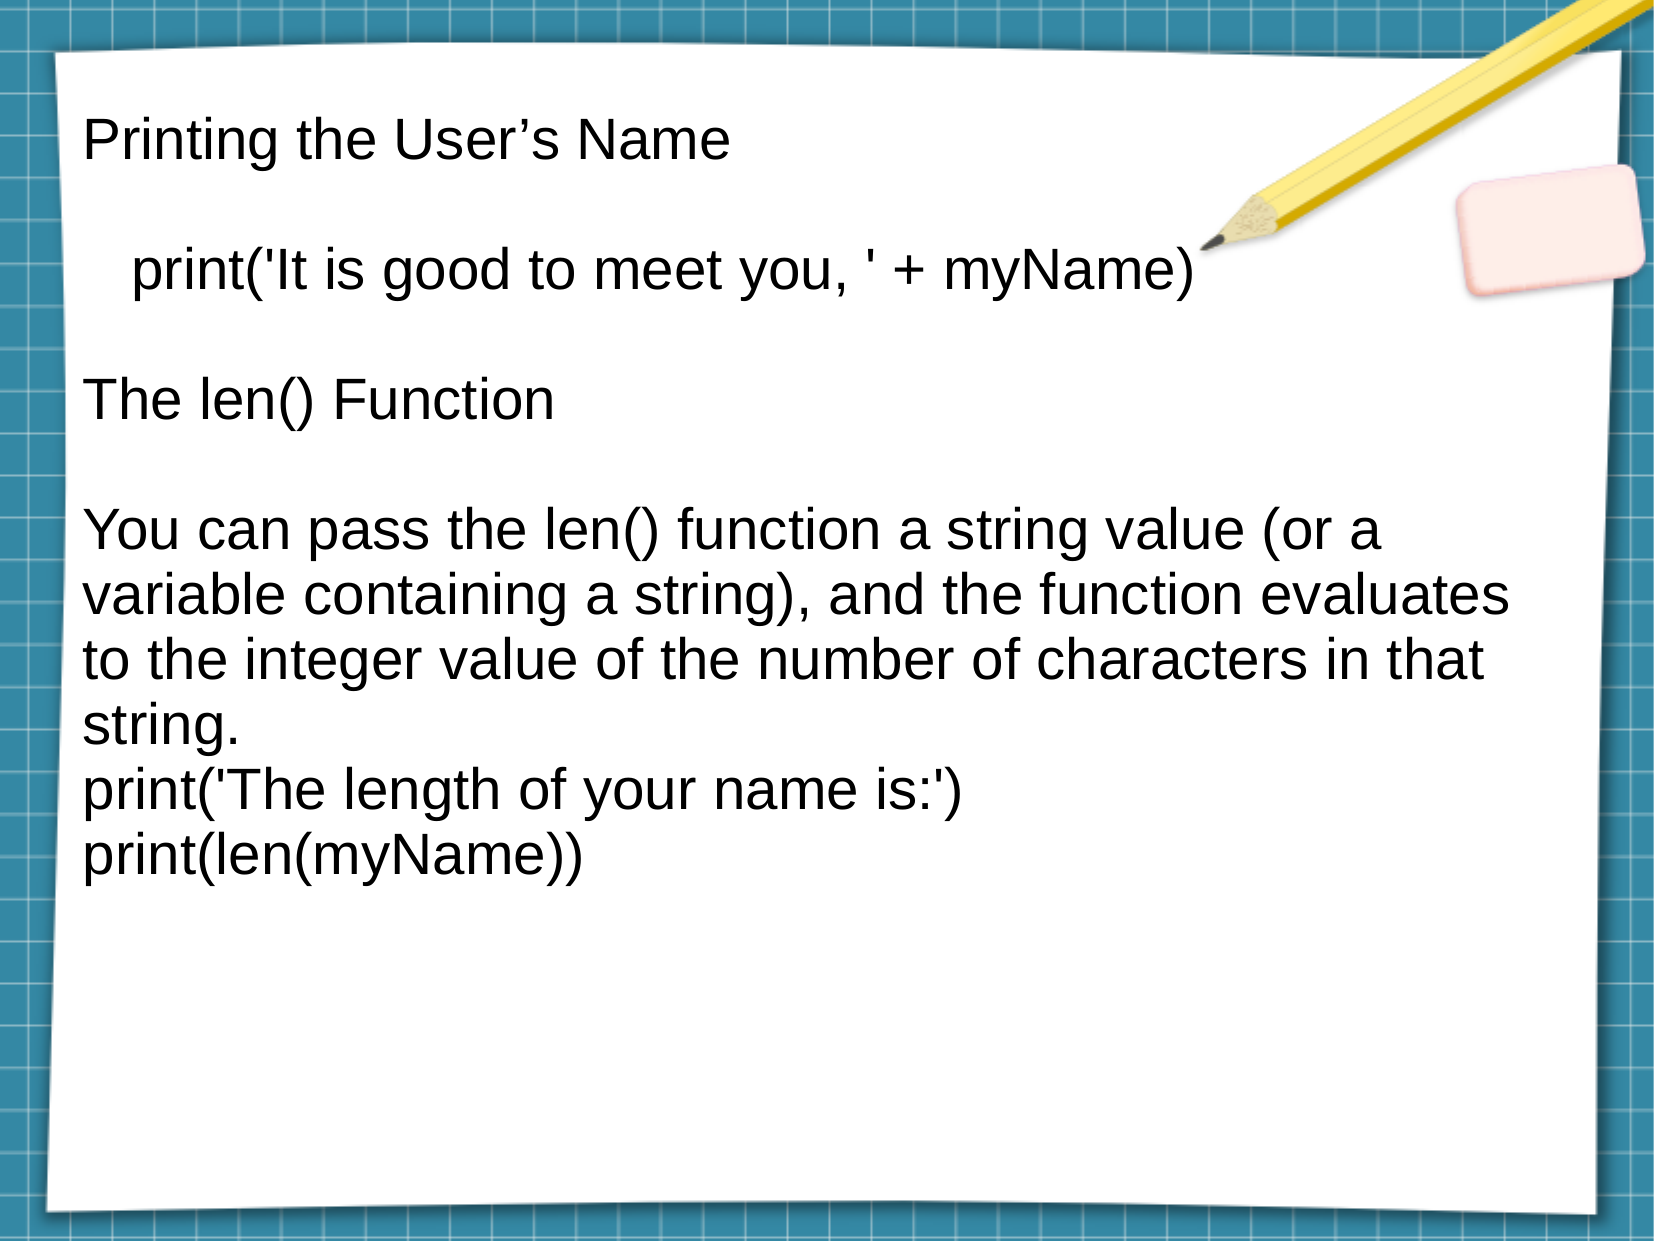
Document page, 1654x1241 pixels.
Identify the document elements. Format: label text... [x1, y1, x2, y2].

picture [0, 0, 1654, 1241]
subtitle Printing the User’s Name print('It is good to meet you, ' + myName) The len() Function You can pass the len() function a string value (or a variable containing a string), and the function evaluates to the integer value of the number of characters in that string. print('The length of your name is:') print(len(myName)) [82, 49, 1571, 1010]
